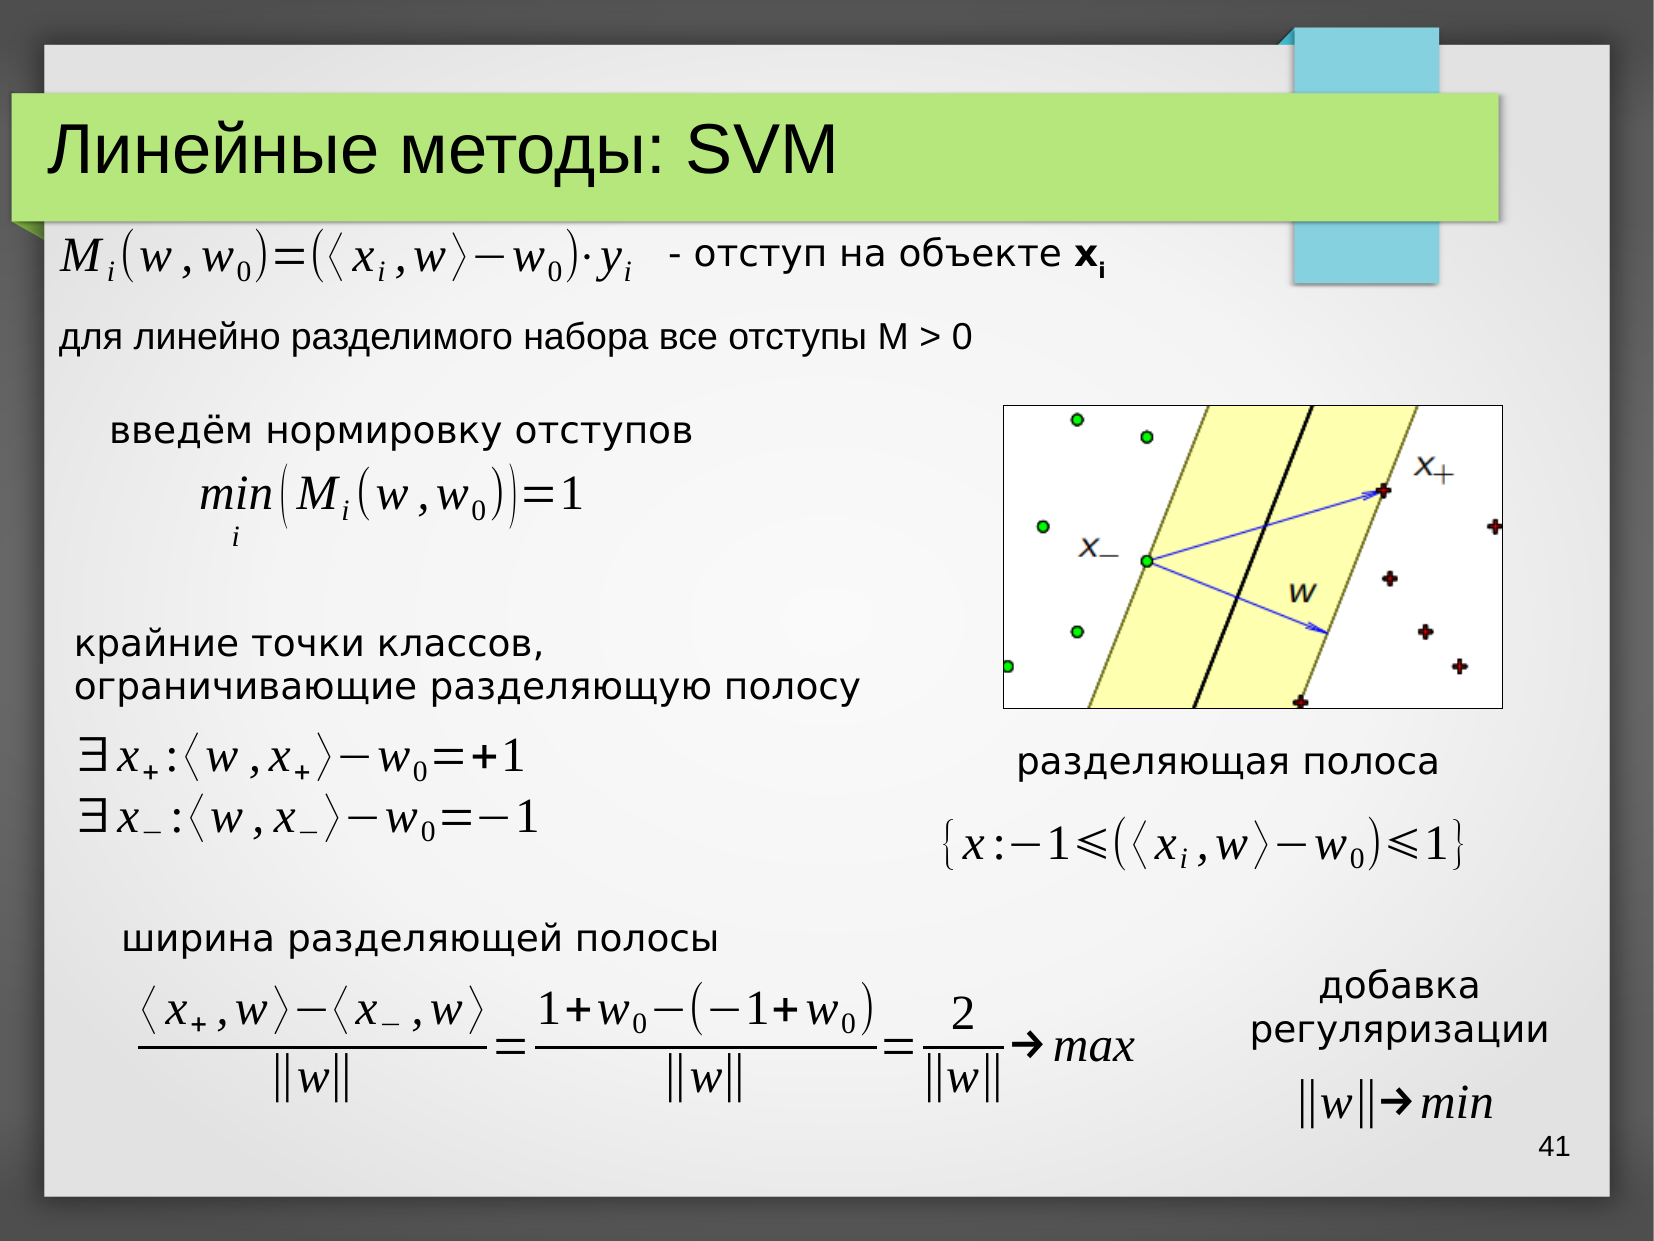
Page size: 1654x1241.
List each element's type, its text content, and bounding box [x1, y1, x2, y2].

title Линейные методы: SVM [47, 109, 1501, 189]
chart [70, 730, 546, 852]
picture [0, 0, 1654, 1241]
text_box - отступ на объекте xi [653, 224, 1146, 292]
chart [51, 227, 639, 292]
chart [129, 979, 1144, 1109]
chart [935, 814, 1477, 880]
text_box разделяющая полоса [933, 732, 1524, 791]
text_box для линейно разделимого набора все отступы M > 0 [59, 307, 981, 367]
chart [1287, 1076, 1502, 1134]
text_box ширина разделяющей полосы [106, 909, 756, 968]
text_box добавка регуляризации [1216, 956, 1583, 1063]
chart [191, 461, 591, 556]
text_box введём нормировку отступов [94, 401, 721, 461]
text_box крайние точки классов, ограничивающие разделяющую полосу [59, 614, 910, 717]
